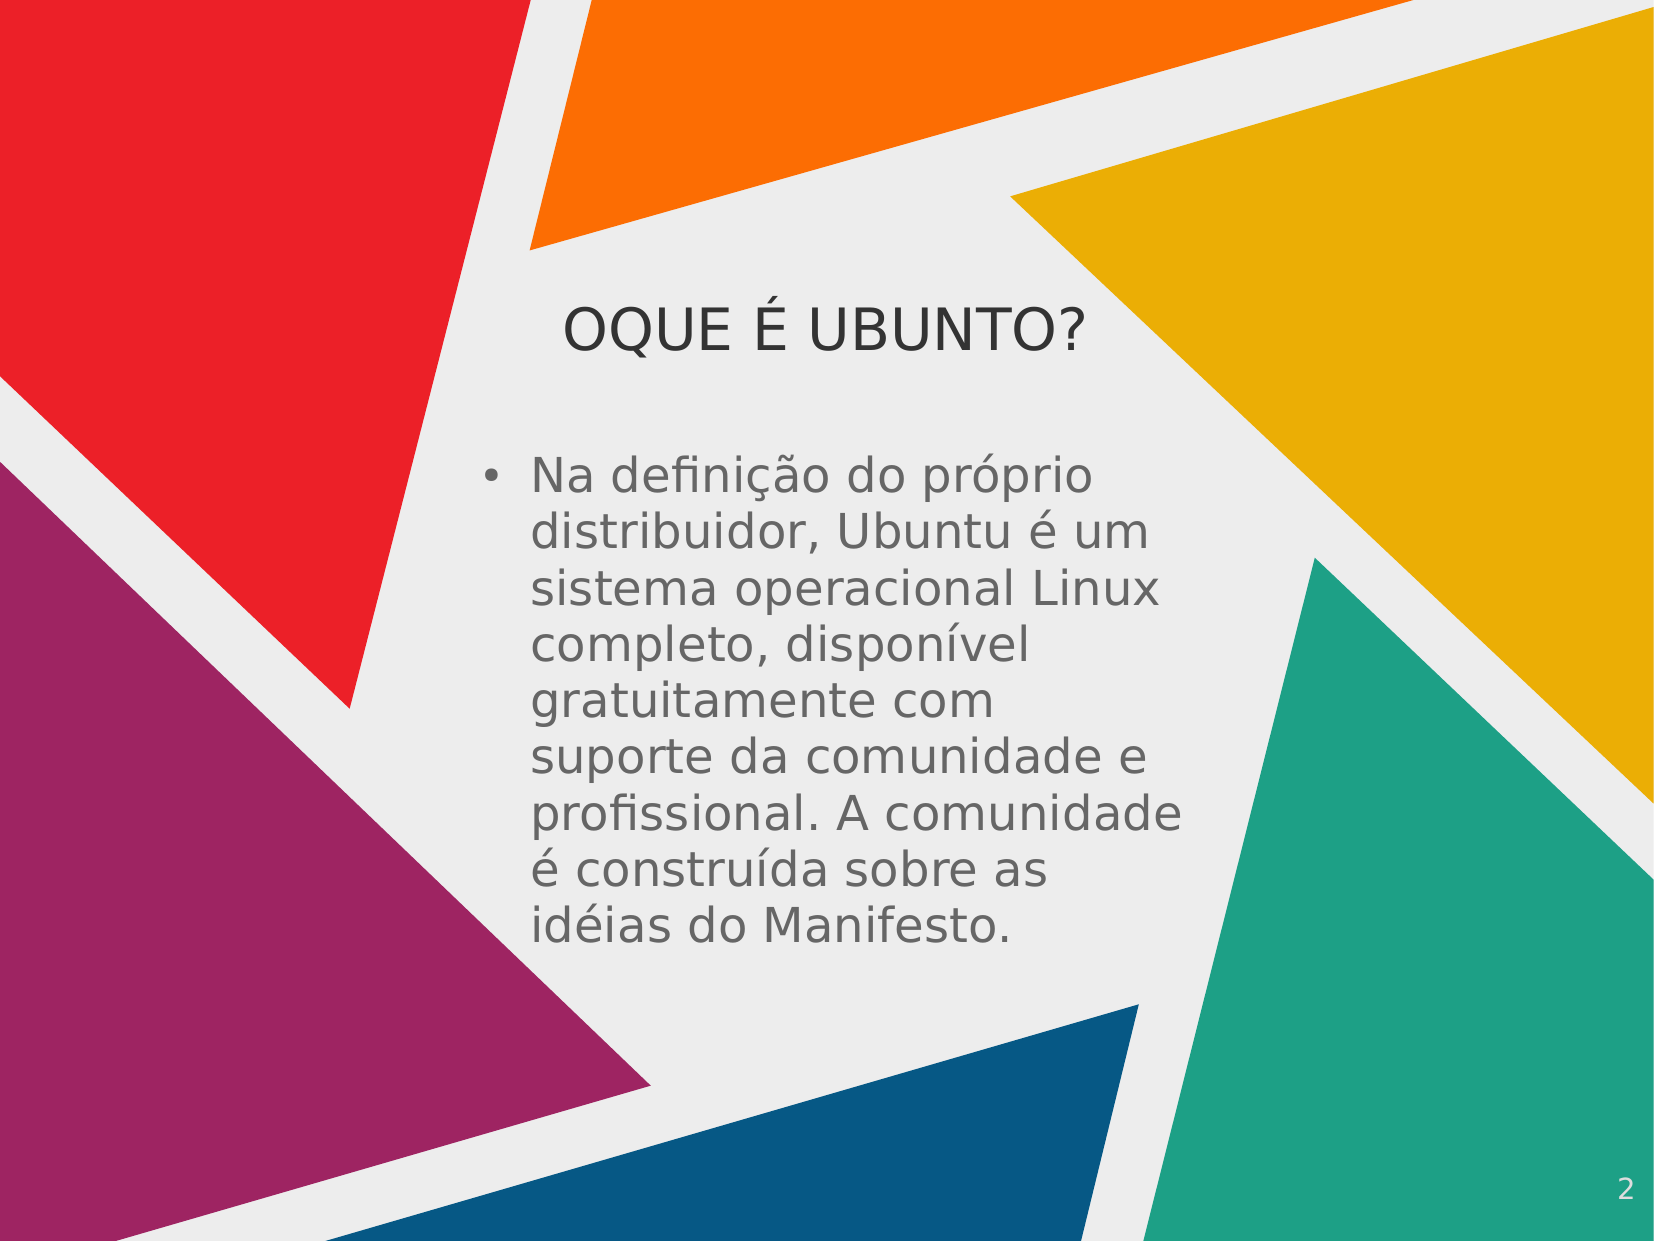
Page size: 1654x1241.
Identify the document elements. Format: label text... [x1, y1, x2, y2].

title OQUE É UBUNTO? [467, 226, 1185, 434]
list Na definição do próprio distribuidor, Ubuntu é um sistema operacional Linux completo, disponível gratuitamente com suporte da comunidade e profissional. A comunidade é construída sobre as idéias do Manifesto. [467, 447, 1191, 1005]
